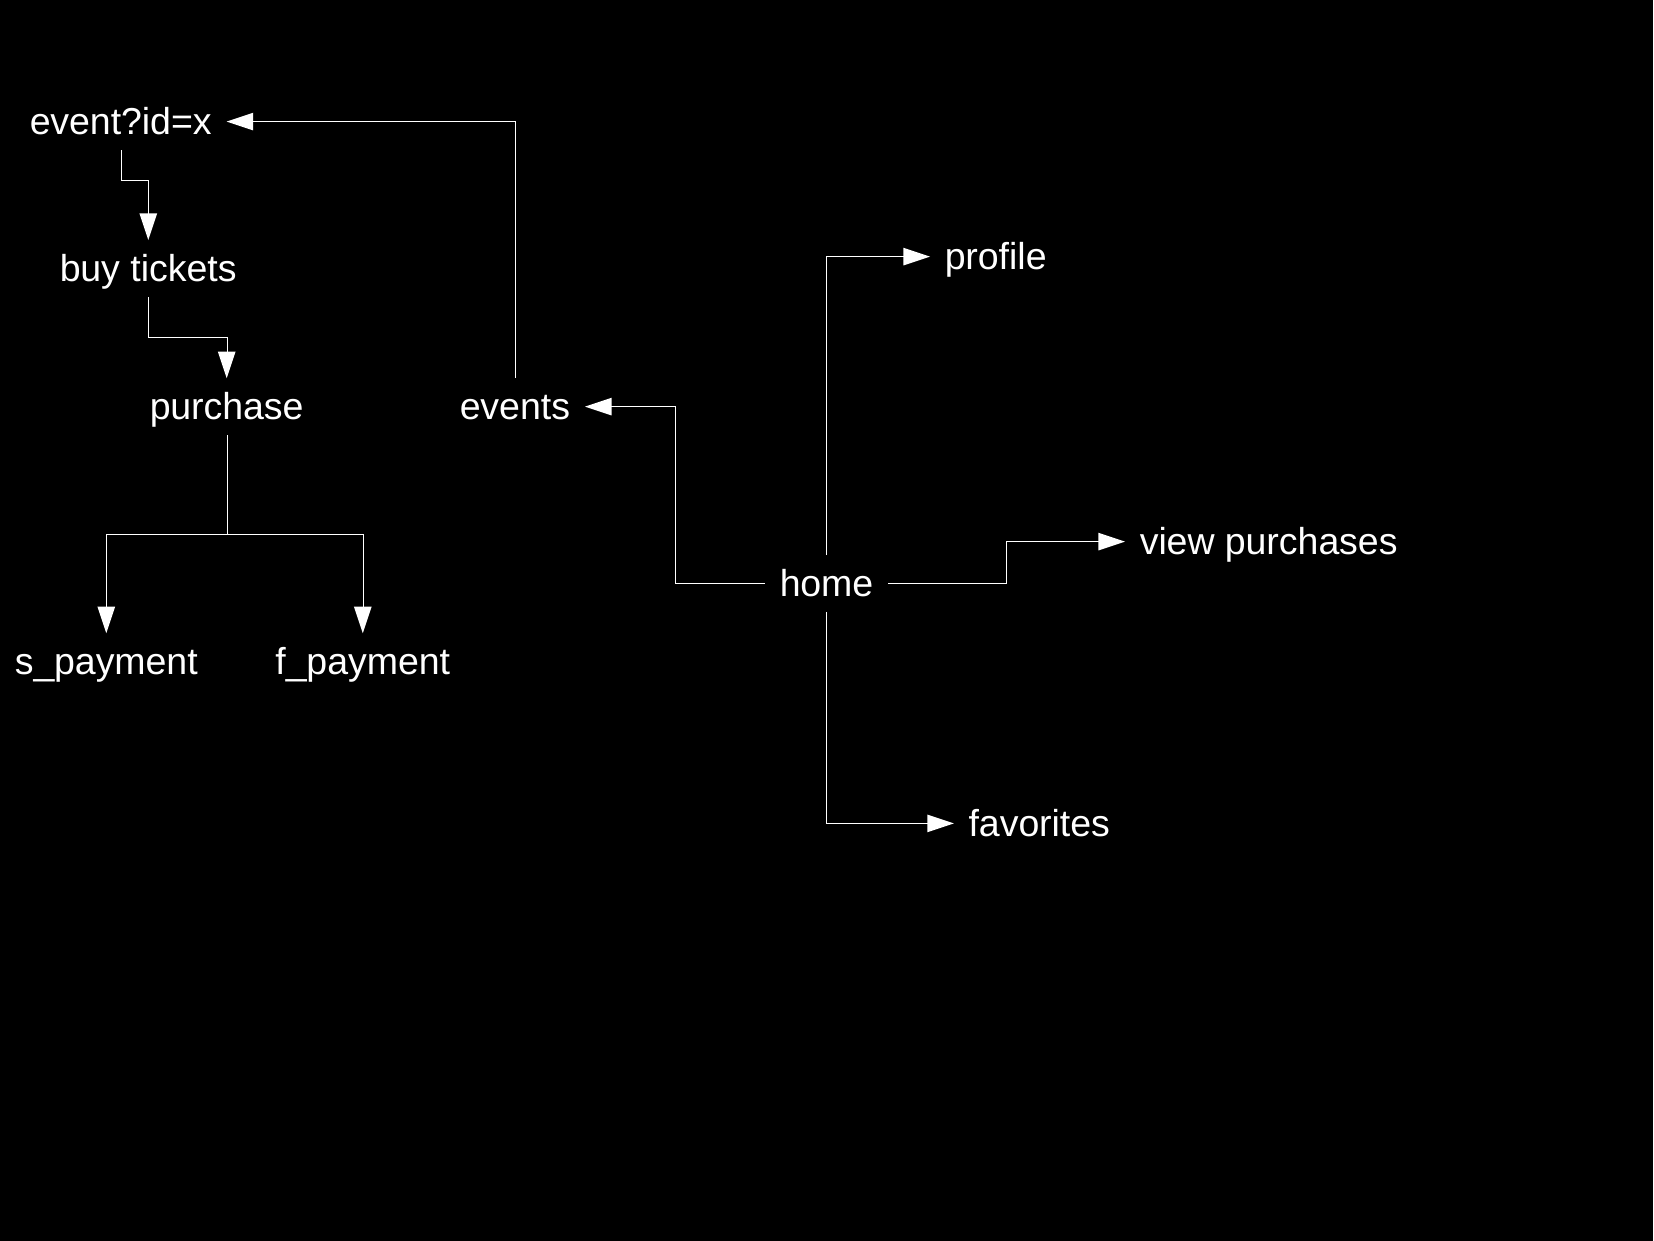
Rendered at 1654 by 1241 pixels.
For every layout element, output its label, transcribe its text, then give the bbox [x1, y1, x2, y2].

text_box events [445, 378, 586, 436]
text_box s_payment [0, 633, 213, 691]
text_box buy tickets [45, 240, 252, 297]
text_box home [765, 555, 889, 612]
text_box event?id=x [15, 93, 227, 151]
text_box favorites [953, 795, 1126, 852]
text_box f_payment [260, 633, 466, 691]
text_box view purchases [1125, 513, 1413, 571]
text_box profile [930, 228, 1062, 286]
text_box purchase [135, 378, 319, 436]
